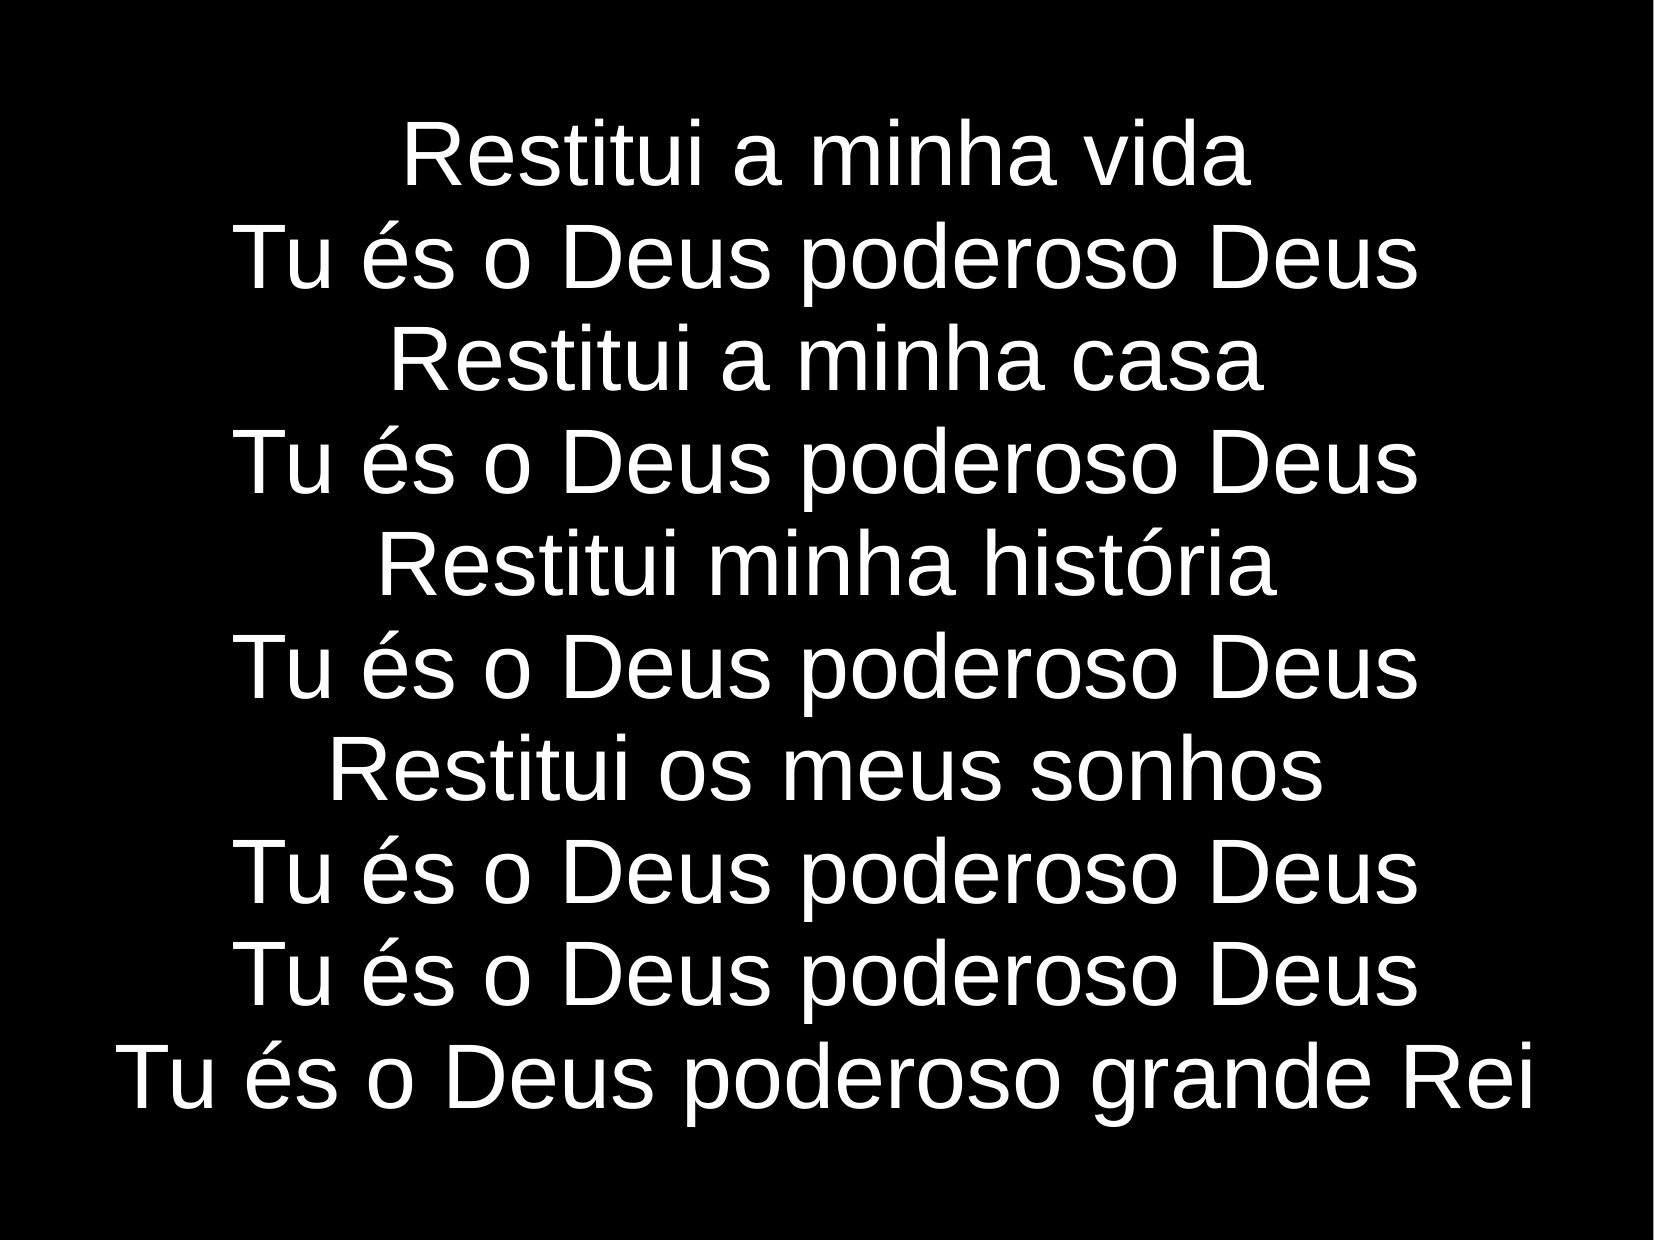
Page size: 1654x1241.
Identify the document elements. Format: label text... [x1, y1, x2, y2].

subtitle Restitui a minha vida Tu és o Deus poderoso Deus Restitui a minha casa Tu és o Deus poderoso Deus Restitui minha história Tu és o Deus poderoso Deus Restitui os meus sonhos Tu és o Deus poderoso Deus Tu és o Deus poderoso Deus Tu és o Deus poderoso grande Rei [59, 49, 1595, 1182]
